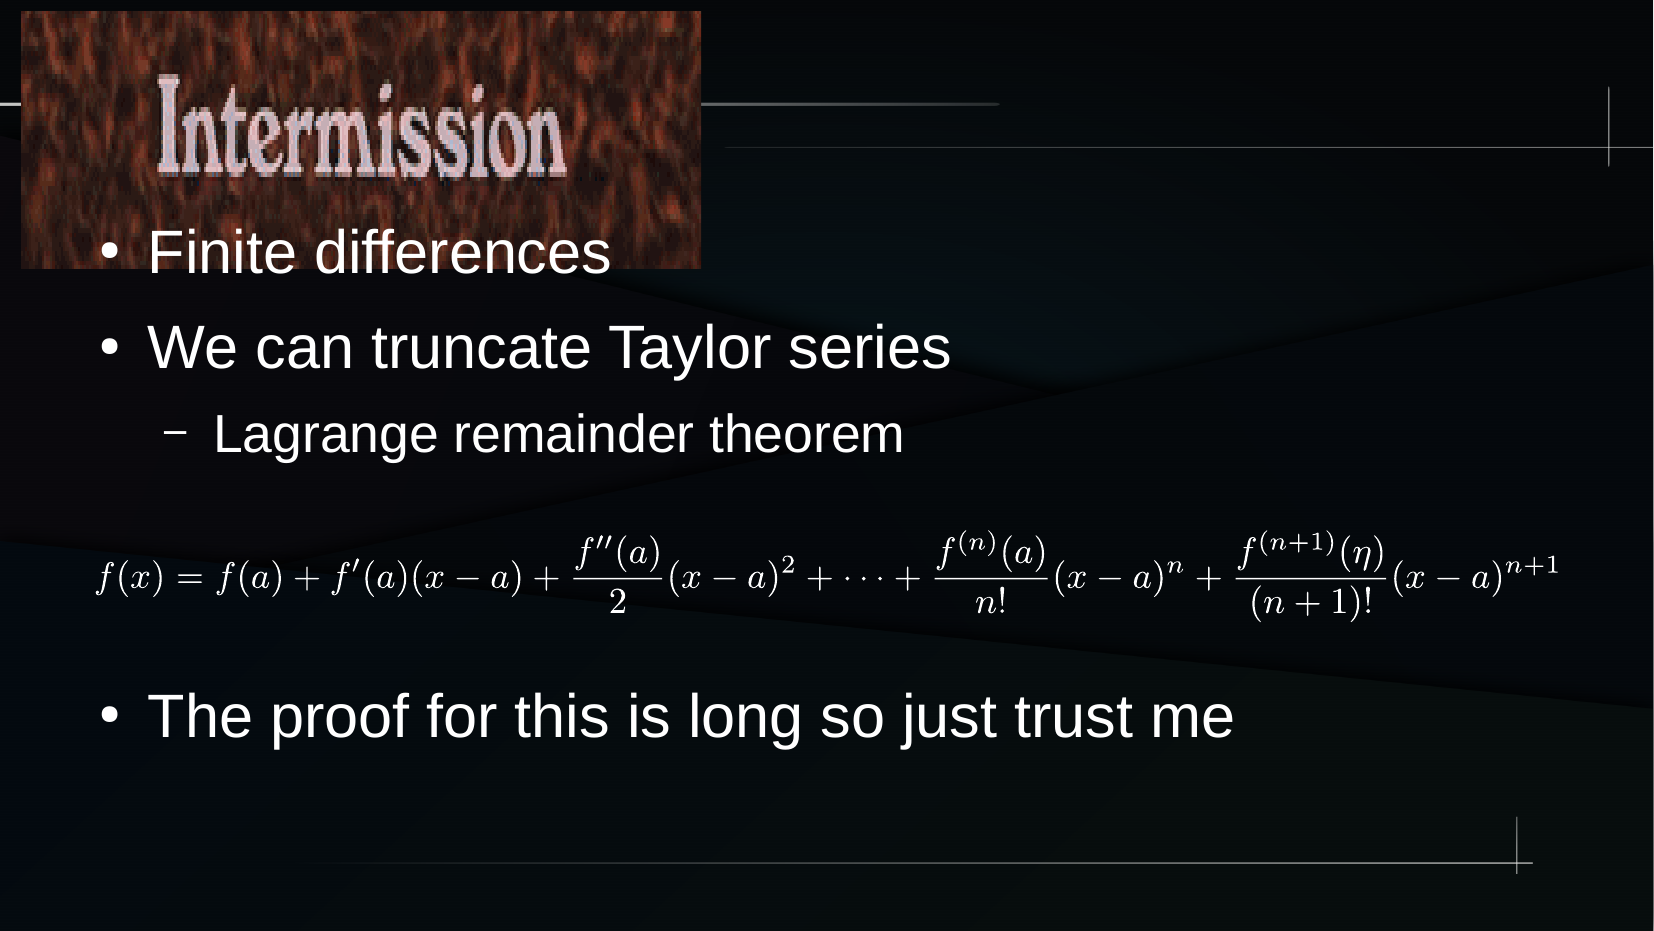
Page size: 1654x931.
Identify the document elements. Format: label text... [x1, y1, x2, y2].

picture [0, 0, 1654, 931]
list Finite differences We can truncate Taylor series Lagrange remainder theorem The proof for this is long so just trust me [82, 217, 1571, 758]
